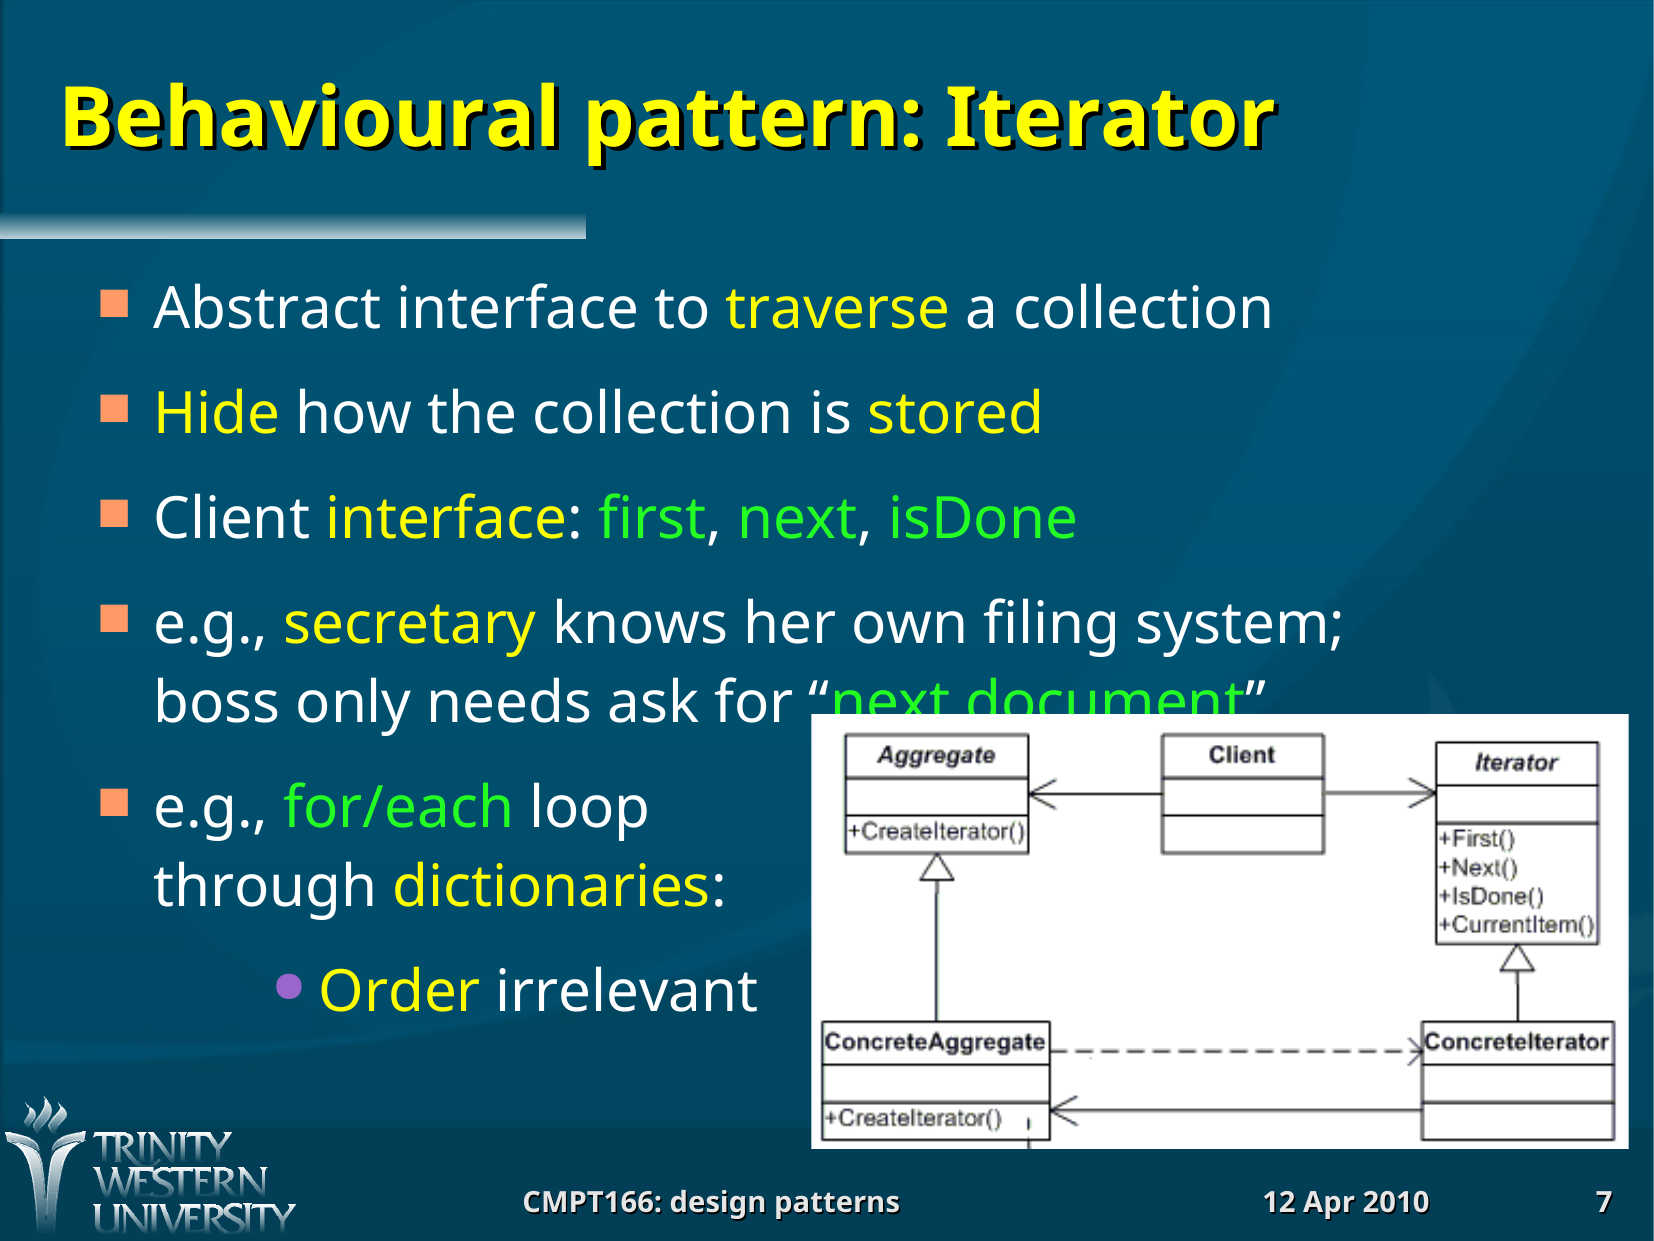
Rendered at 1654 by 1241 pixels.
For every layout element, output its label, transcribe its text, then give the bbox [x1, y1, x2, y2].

title Behavioural pattern: Iterator [59, 27, 1548, 201]
picture [812, 714, 1654, 1148]
list Abstract interface to traverse a collection Hide how the collection is stored Client interface: first, next, isDone e.g., secretary knows her own filing system; boss only needs ask for “next document” e.g., for/each loop through dictionaries: Order irrelevant [82, 266, 1485, 937]
picture [38, 1227, 54, 1232]
